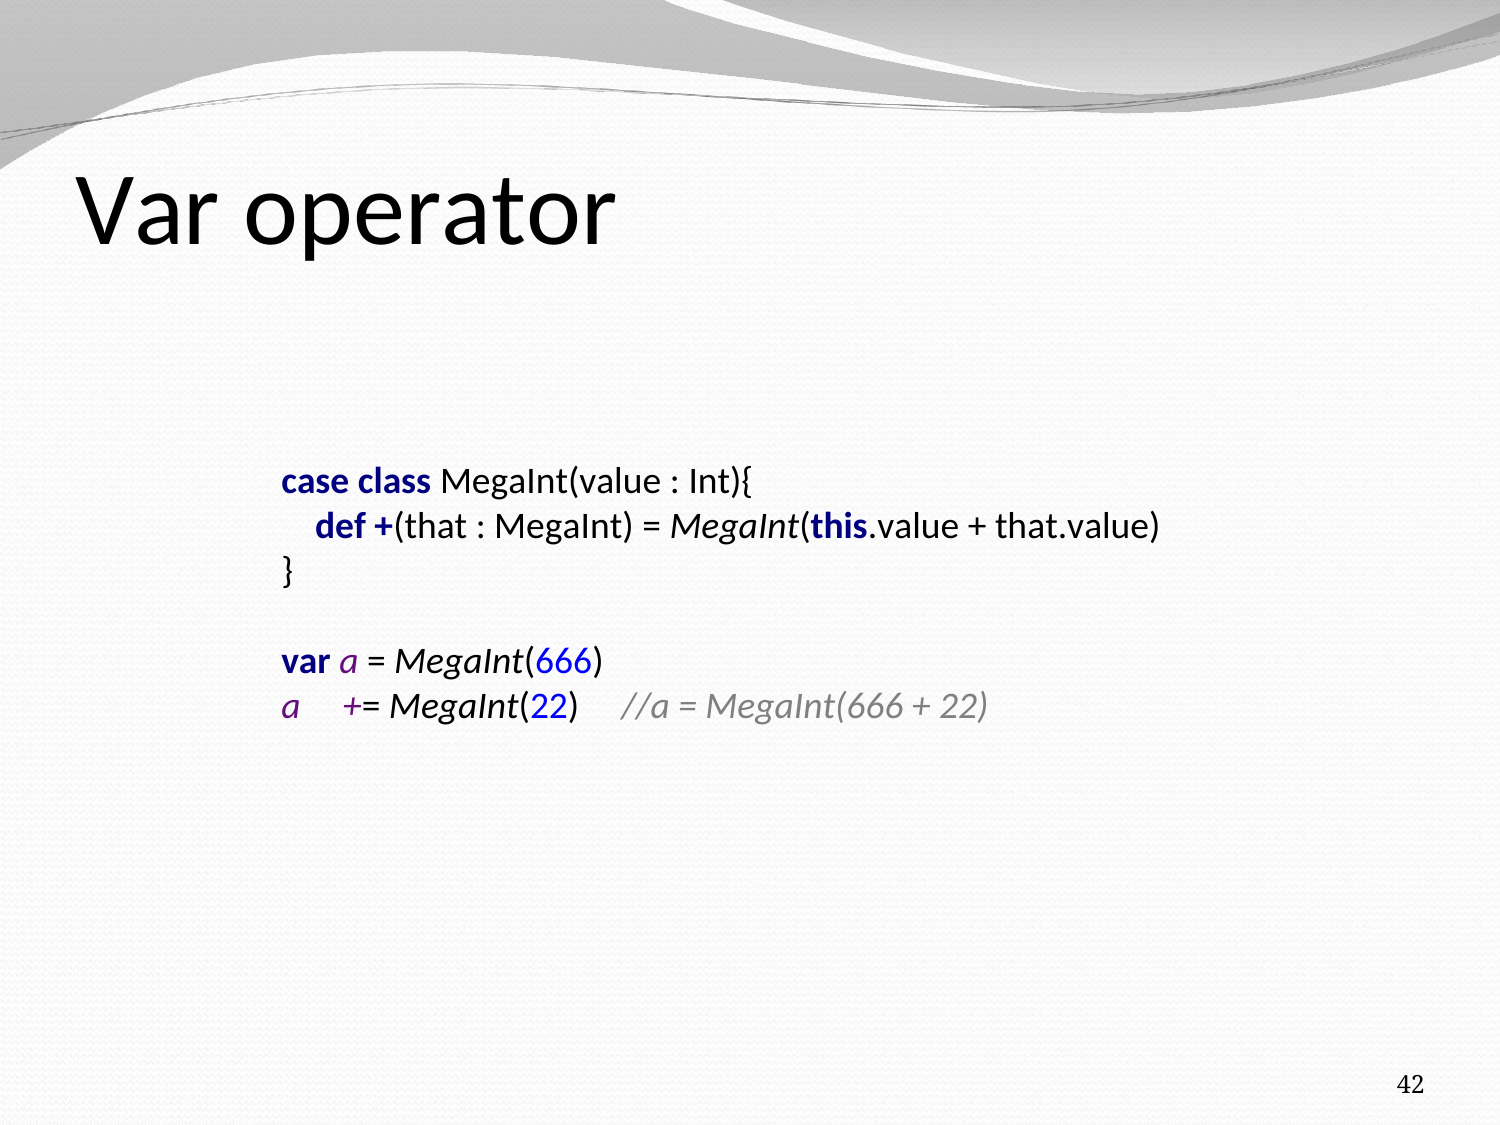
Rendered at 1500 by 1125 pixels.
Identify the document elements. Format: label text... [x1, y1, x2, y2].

picture [0, 0, 1500, 1125]
title Var operator [75, 78, 1426, 266]
text_box <numéro> [1299, 1042, 1426, 1103]
text_box case class MegaInt(value : Int){ def +(that : MegaInt) = MegaInt(this.value + that.value) } var a = MegaInt(666) a += MegaInt(22) //a = MegaInt(666 + 22) [266, 448, 1217, 824]
